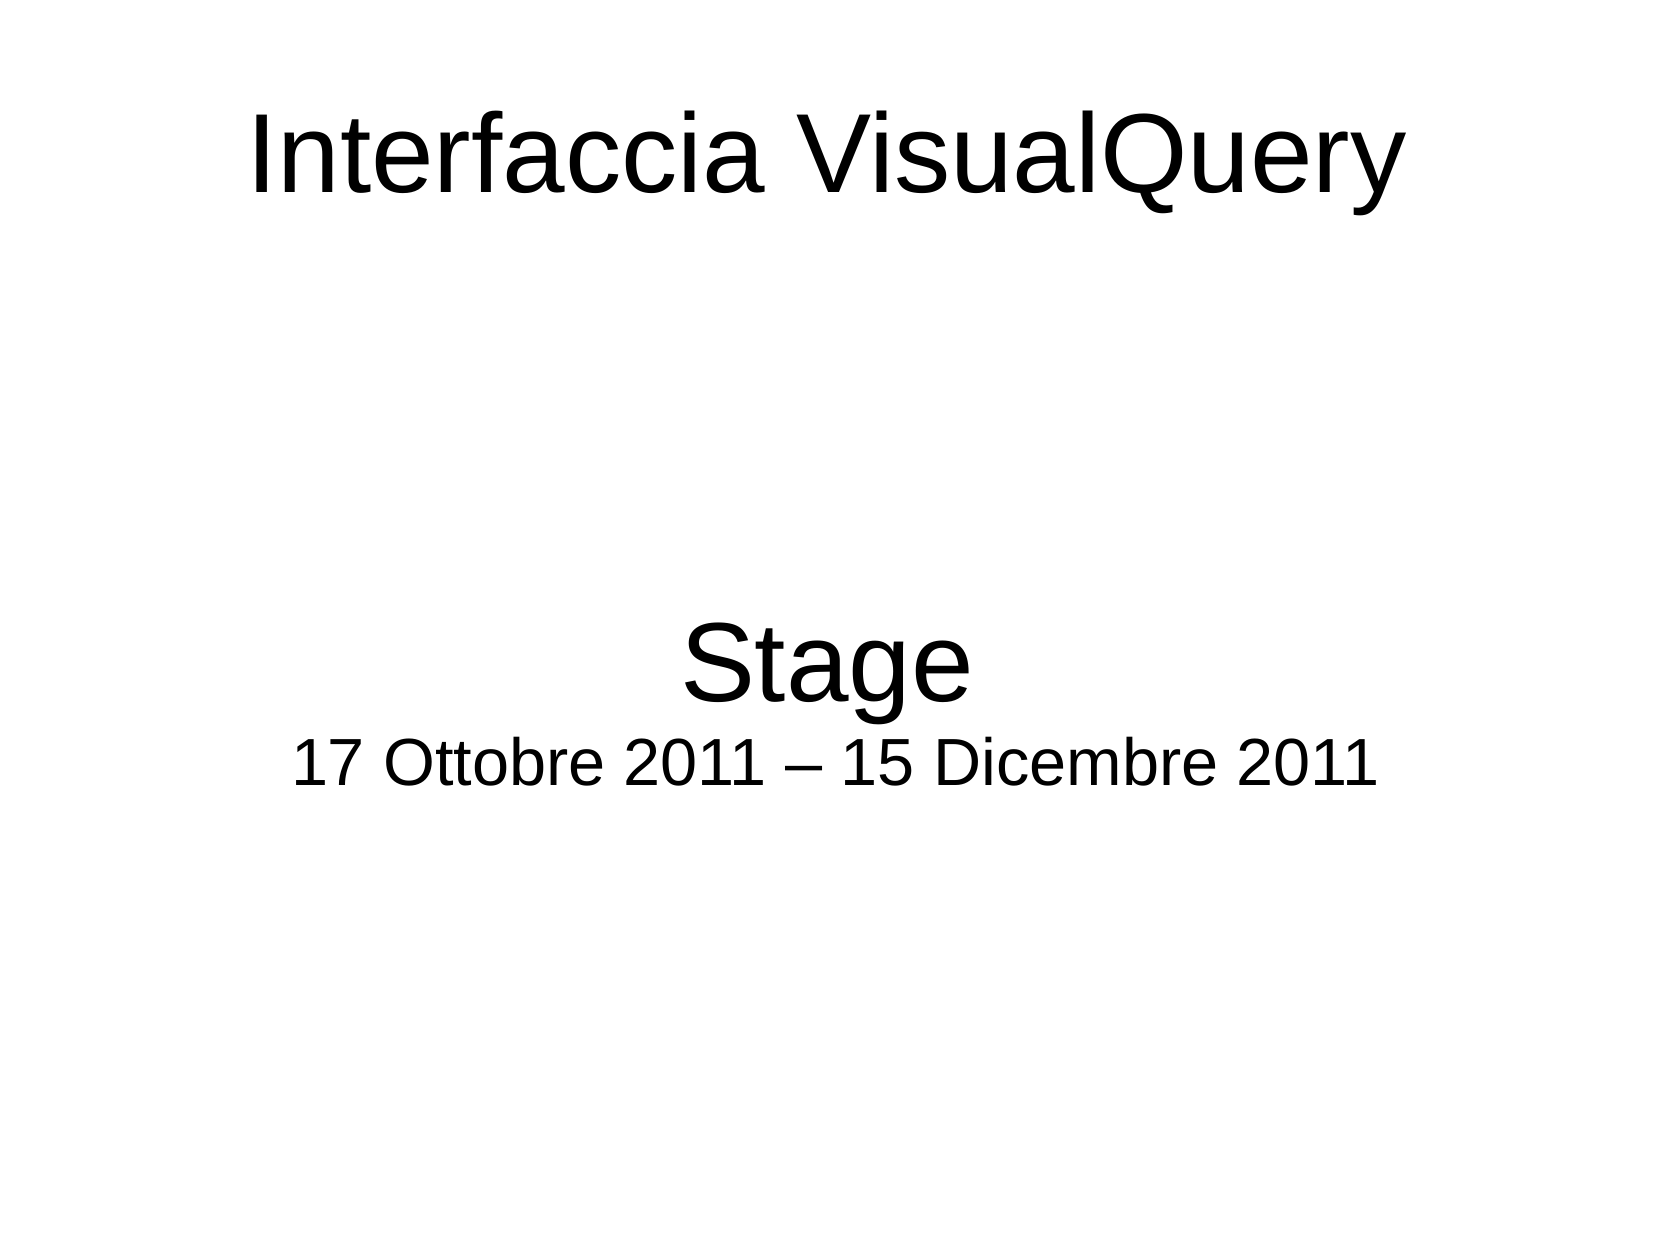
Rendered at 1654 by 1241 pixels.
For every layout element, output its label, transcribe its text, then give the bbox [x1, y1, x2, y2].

title Interfaccia VisualQuery [82, 56, 1571, 250]
subtitle Stage 17 Ottobre 2011 – 15 Dicembre 2011 [82, 297, 1571, 1102]
